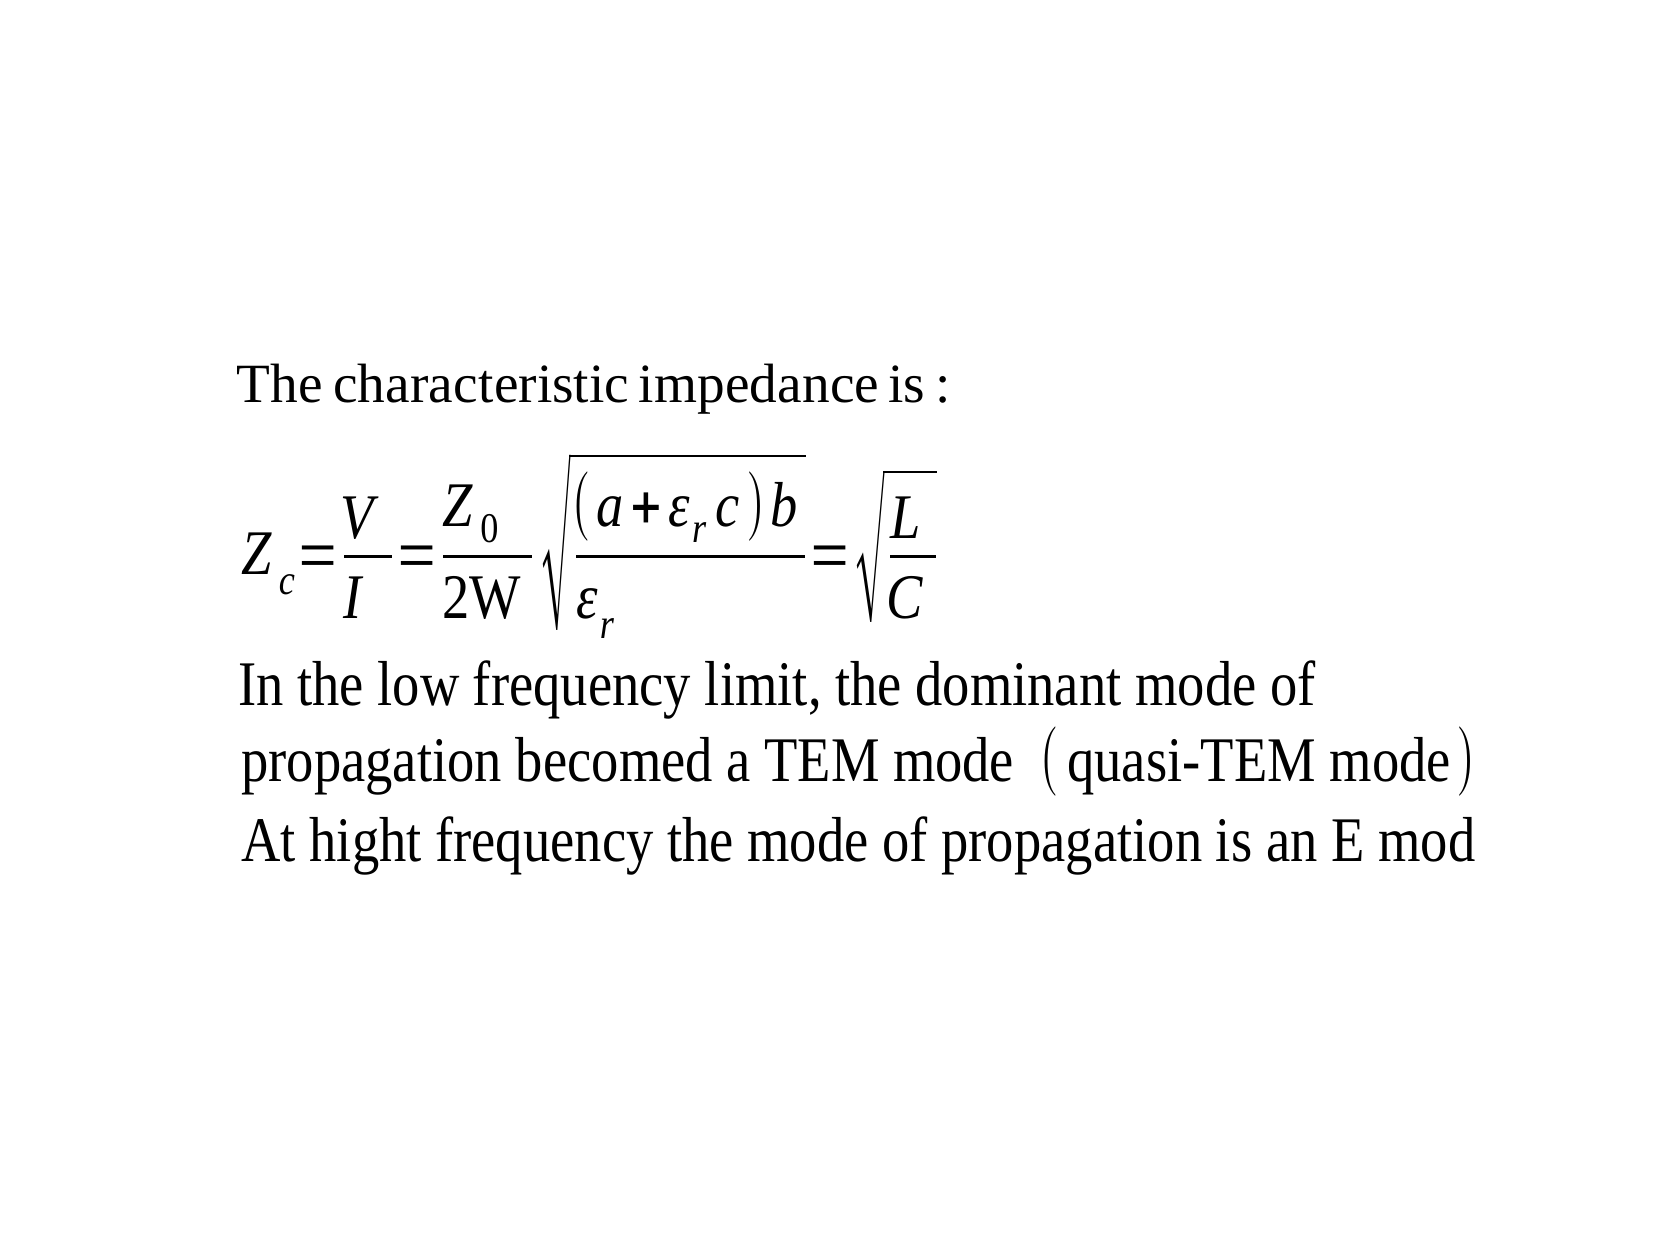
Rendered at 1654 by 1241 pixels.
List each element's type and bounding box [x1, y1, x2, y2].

chart [224, 451, 1498, 875]
chart [229, 351, 957, 426]
